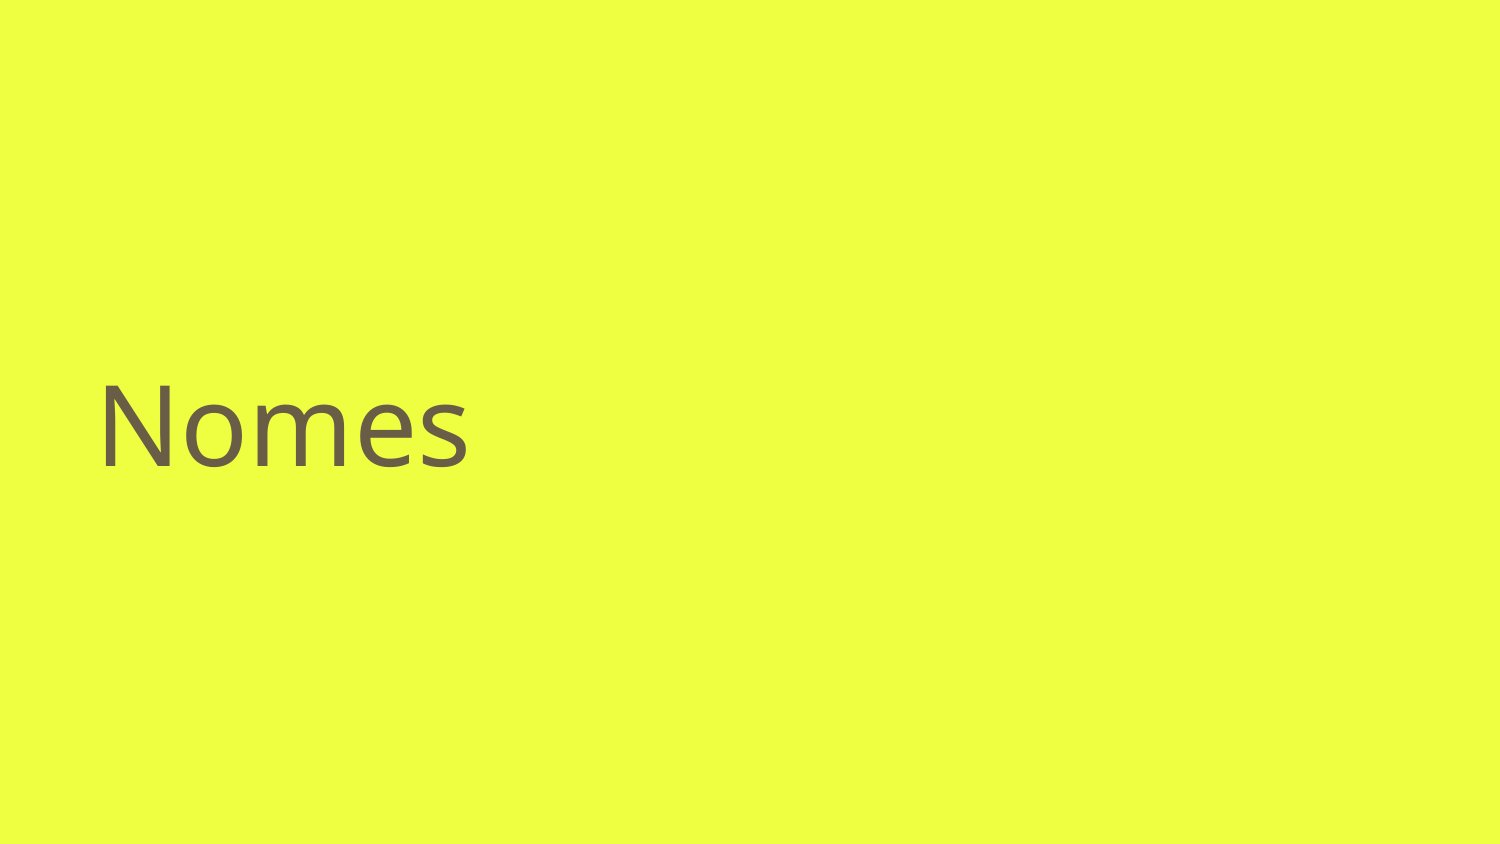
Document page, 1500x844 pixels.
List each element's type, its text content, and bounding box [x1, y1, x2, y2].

title Nomes [80, 86, 1002, 758]
